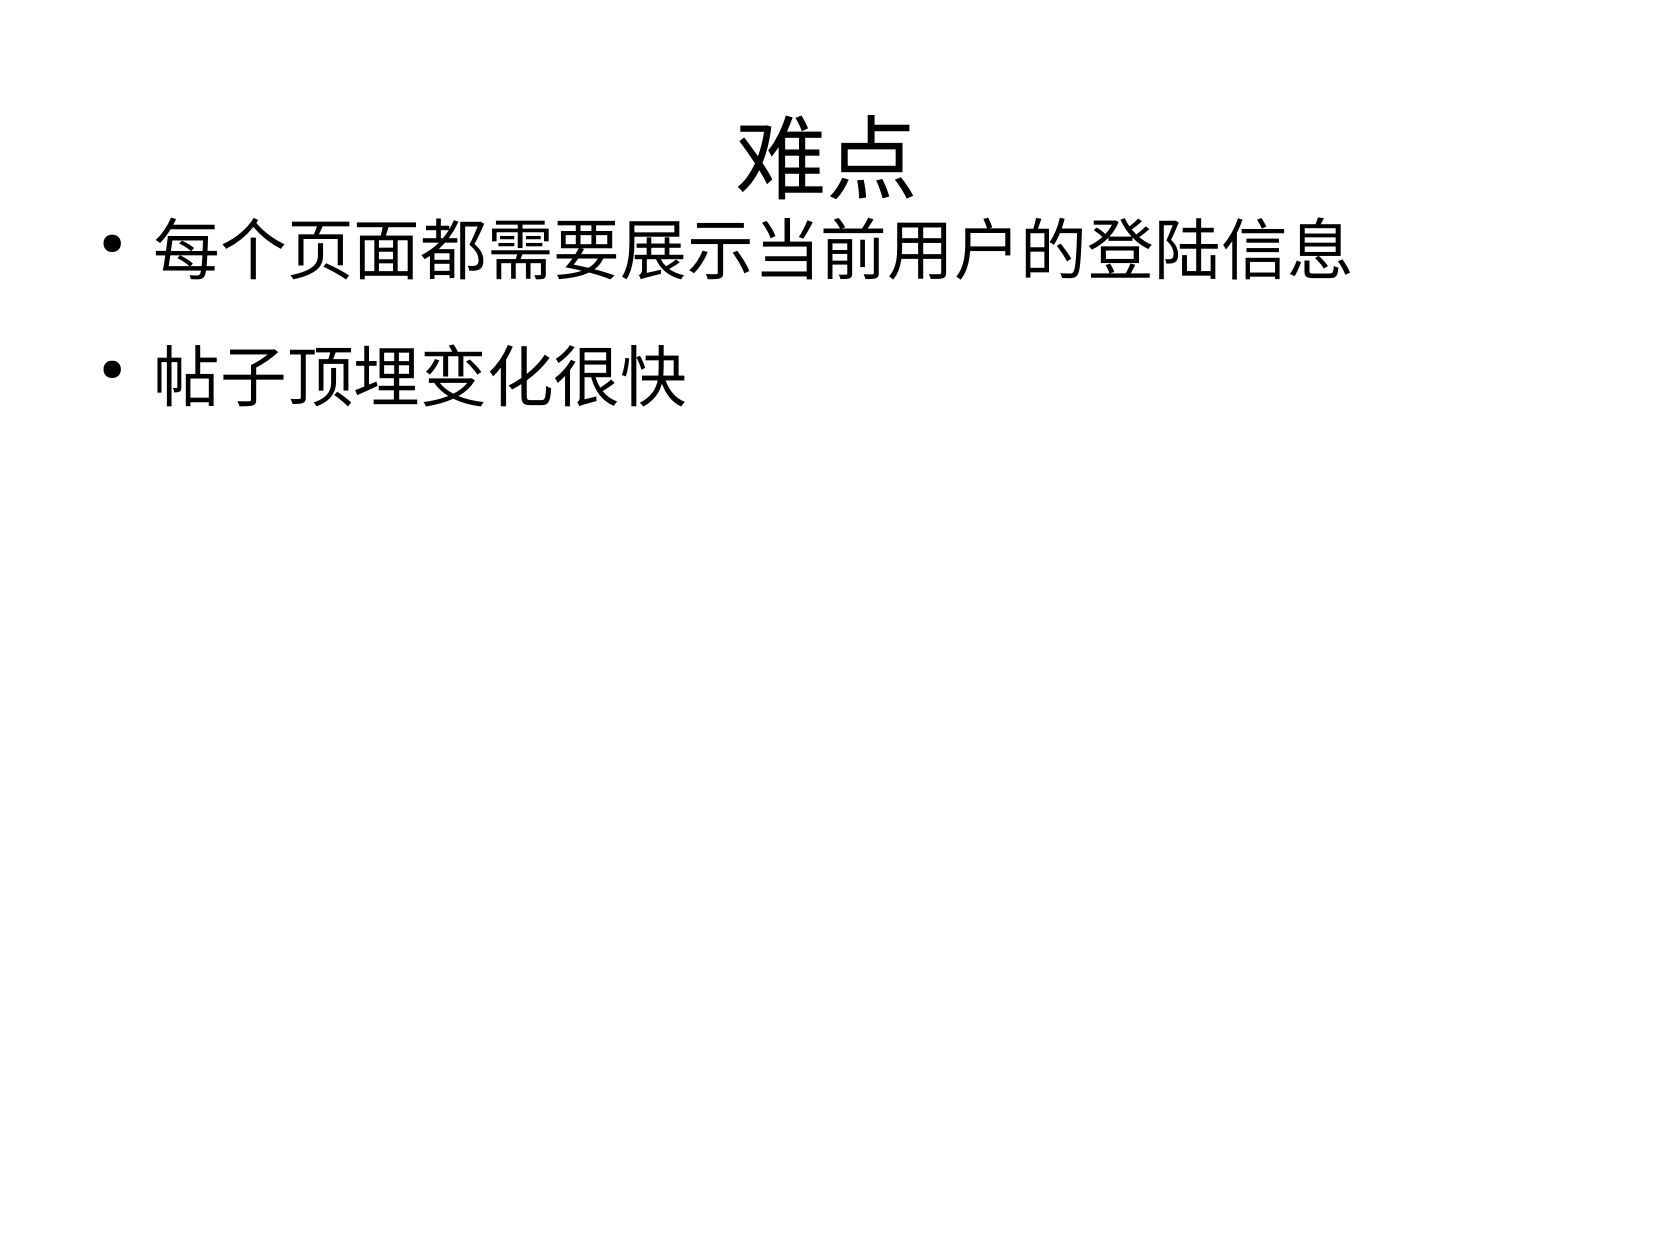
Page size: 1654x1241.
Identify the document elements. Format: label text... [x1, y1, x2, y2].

list 每个页面都需要展示当前用户的登陆信息 帖子顶埋变化很快 [82, 197, 1571, 1016]
title 难点 [82, 49, 1571, 197]
